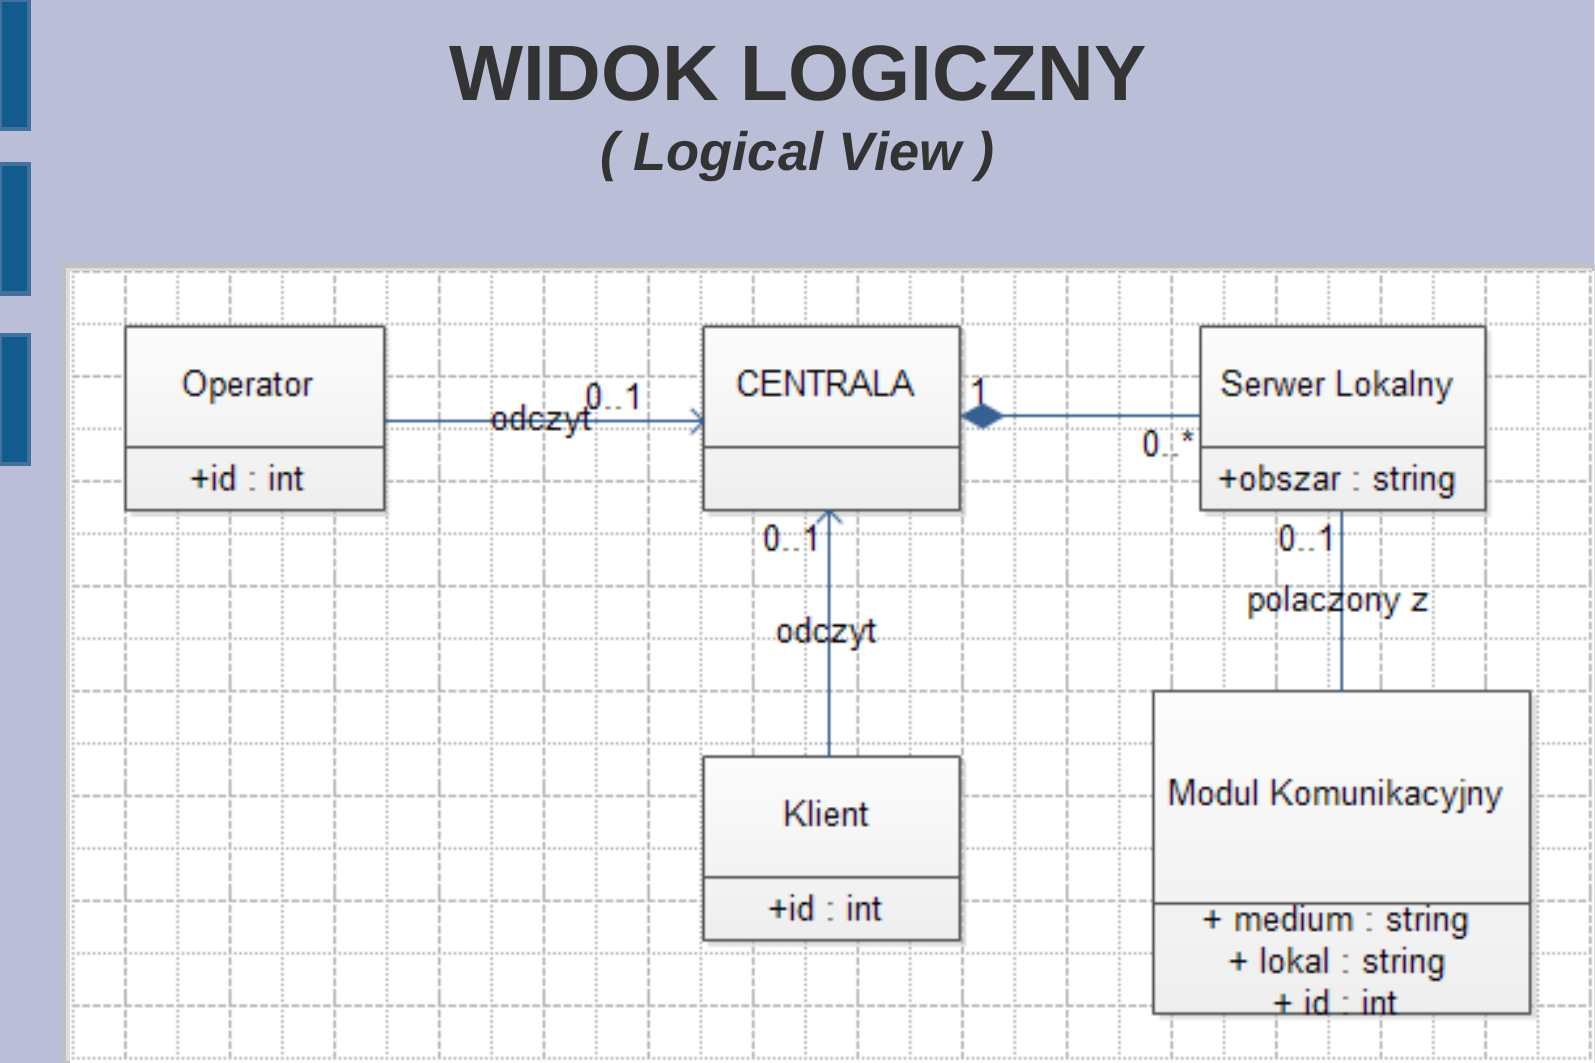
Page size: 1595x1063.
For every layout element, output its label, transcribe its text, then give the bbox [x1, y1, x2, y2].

title WIDOK LOGICZNY ( Logical View ) [117, 13, 1479, 191]
picture [70, 271, 1595, 1063]
